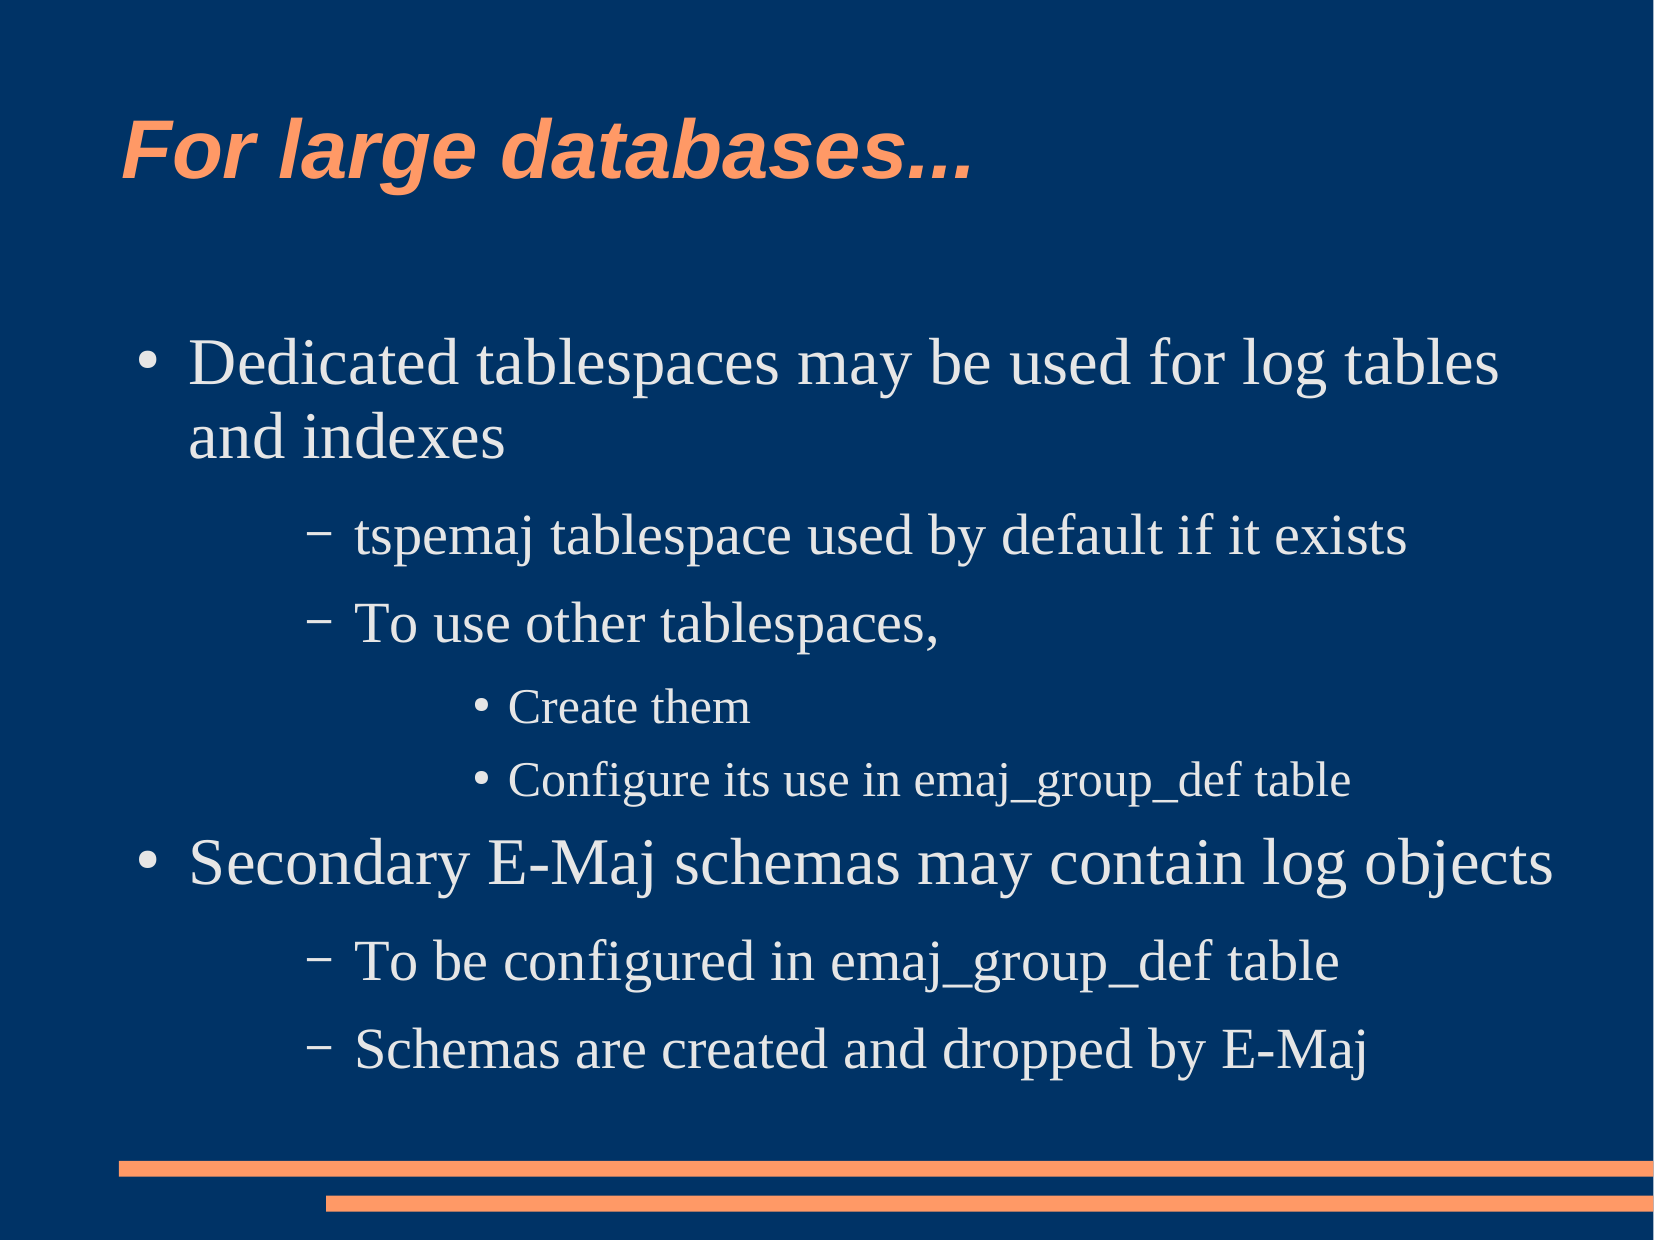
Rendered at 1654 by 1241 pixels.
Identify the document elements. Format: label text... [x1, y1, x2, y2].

list Dedicated tablespaces may be used for log tables and indexes tspemaj tablespace used by default if it exists To use other tablespaces, Create them Configure its use in emaj_group_def table Secondary E-Maj schemas may contain log objects To be configured in emaj_group_def table Schemas are created and dropped by E-Maj [118, 324, 1558, 1120]
title For large databases... [121, 53, 1534, 246]
